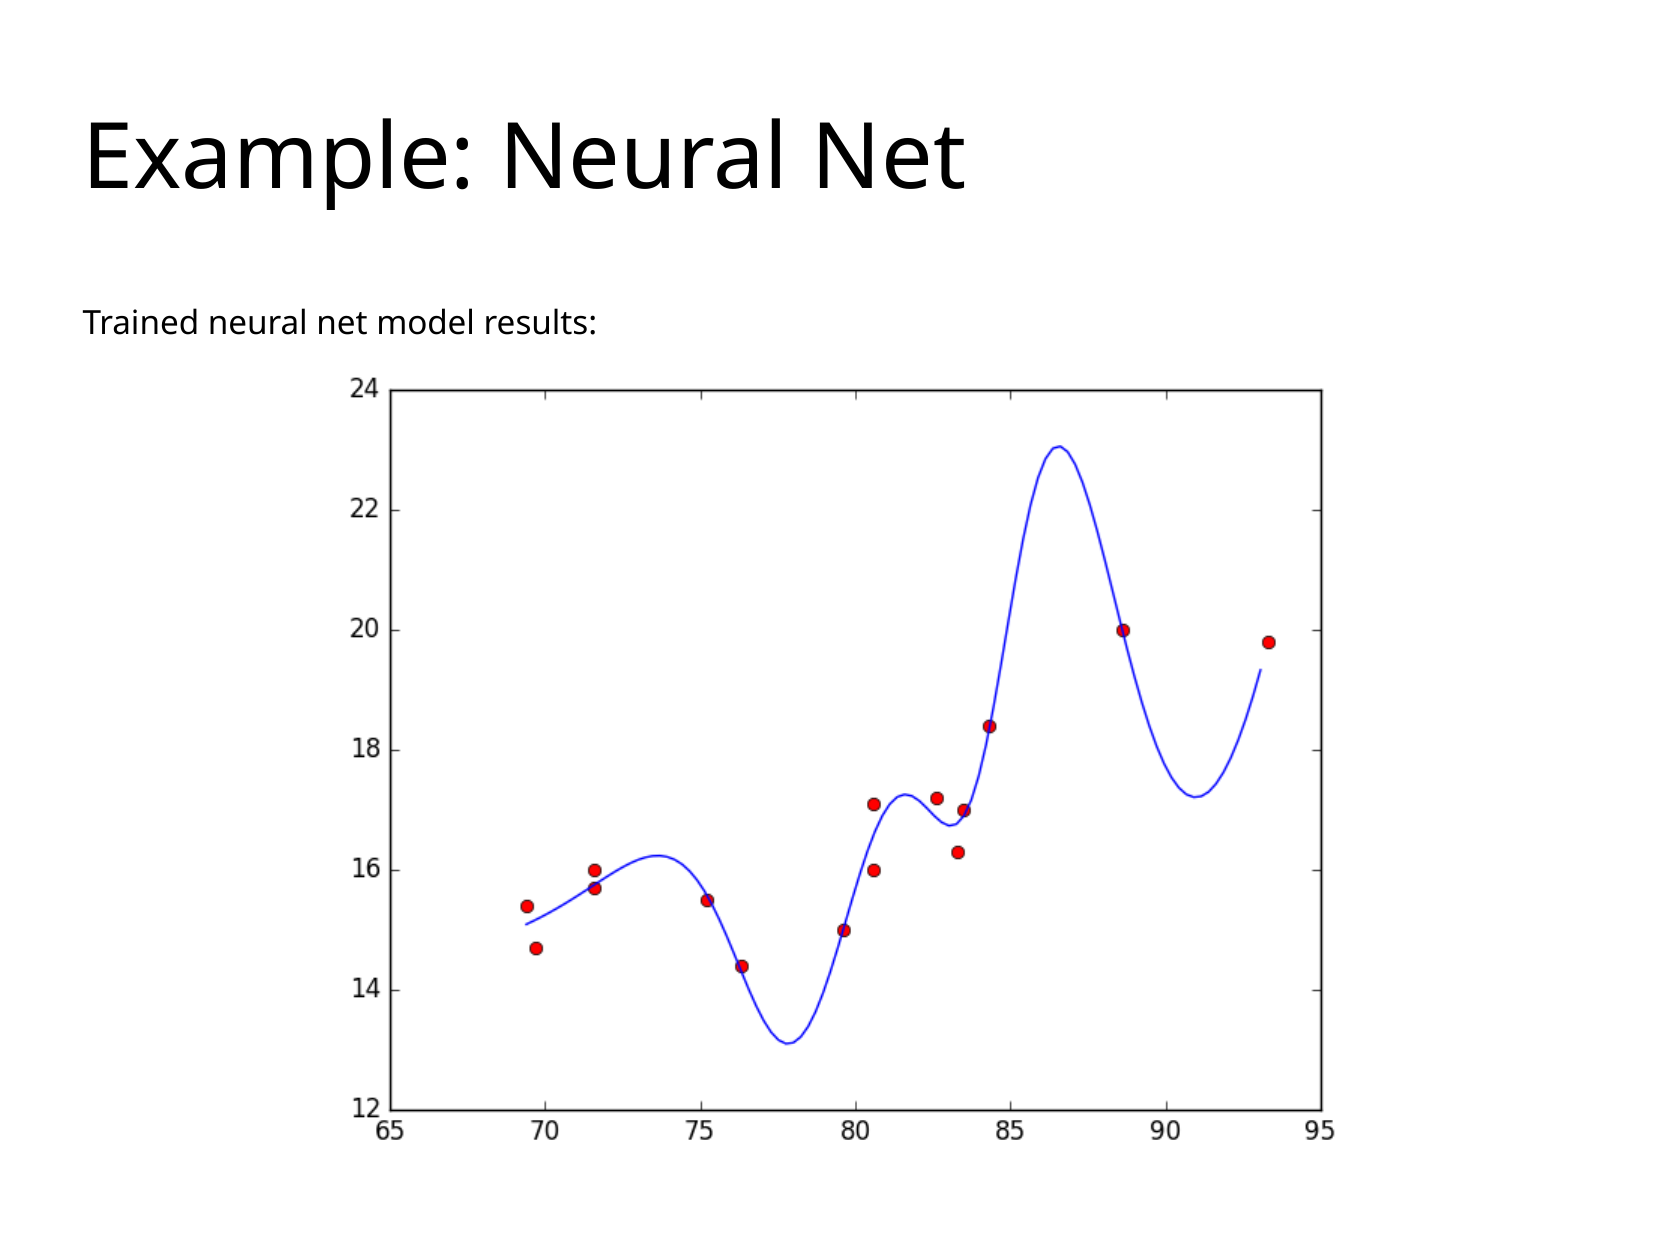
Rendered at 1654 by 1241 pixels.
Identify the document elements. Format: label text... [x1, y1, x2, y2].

picture [240, 346, 1441, 1201]
title Example: Neural Net [82, 49, 1571, 257]
list Trained neural net model results: [82, 290, 1571, 346]
